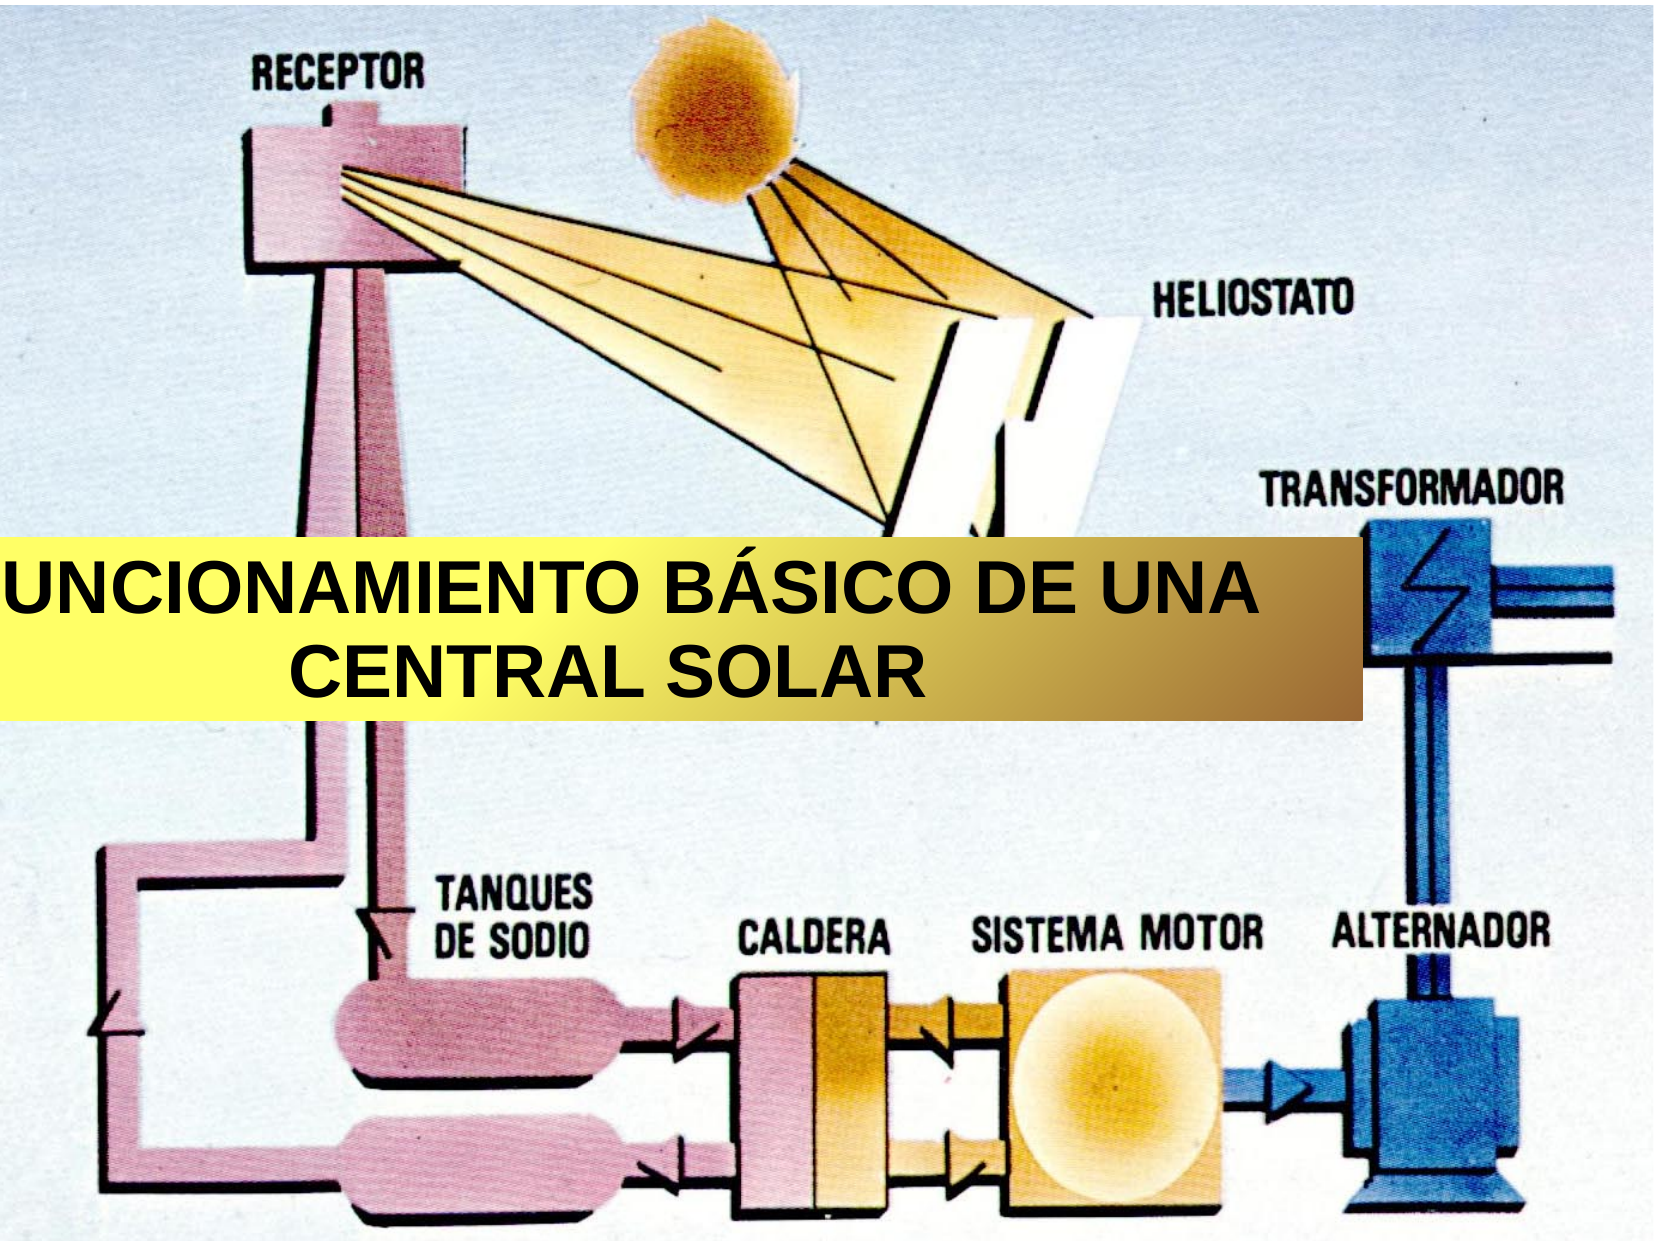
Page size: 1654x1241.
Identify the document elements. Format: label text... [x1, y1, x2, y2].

text_box FUNCIONAMIENTO BÁSICO DE UNA CENTRAL SOLAR [0, 537, 1363, 721]
picture [0, 5, 1654, 1241]
